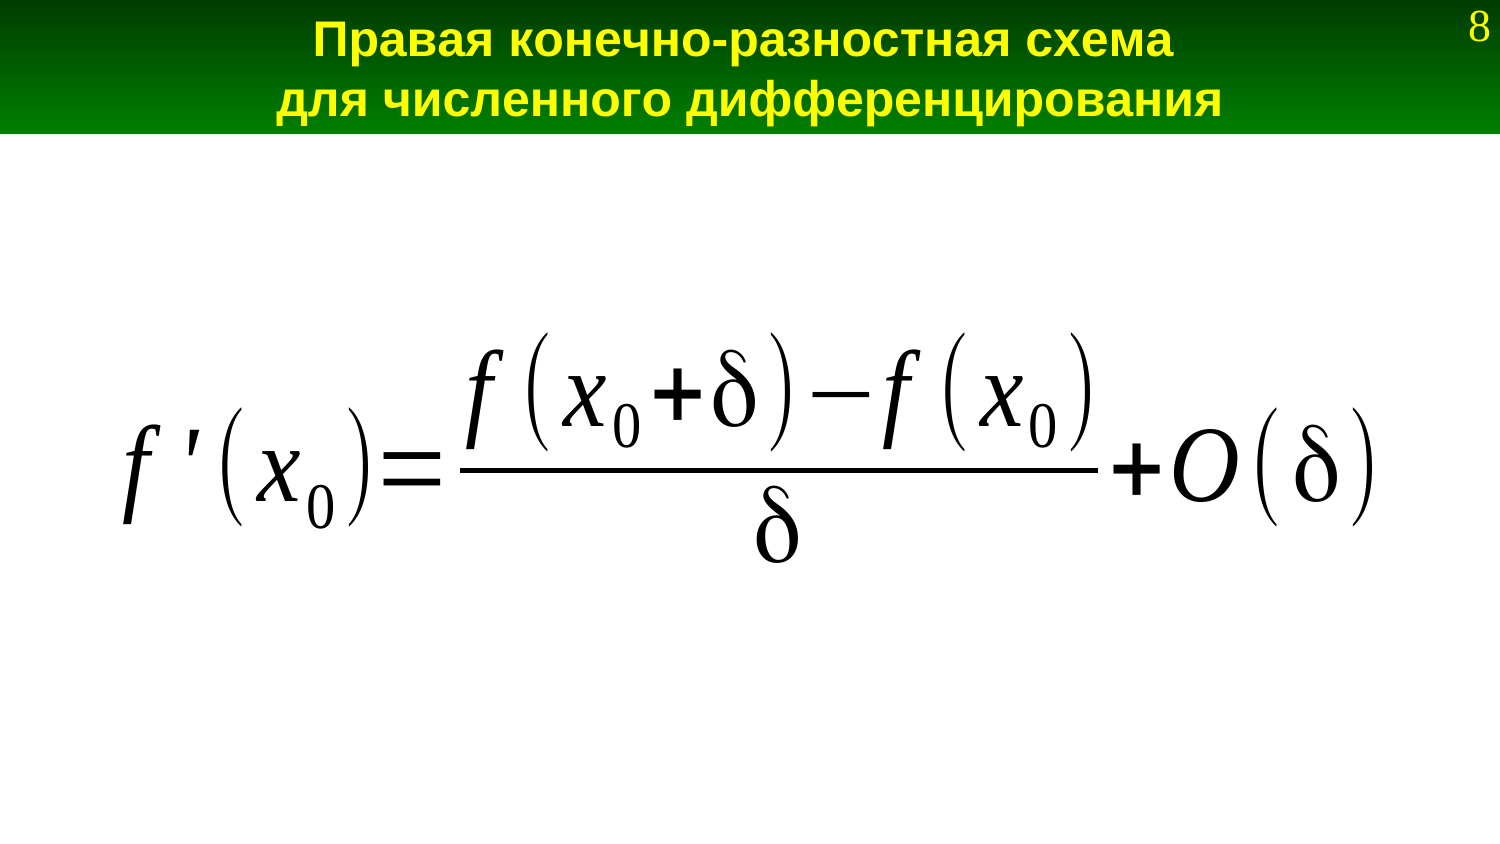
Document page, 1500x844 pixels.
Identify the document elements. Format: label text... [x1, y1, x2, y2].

chart [98, 324, 1402, 569]
title Правая конечно-разностная схема для численного дифференцирования [112, 0, 1388, 134]
